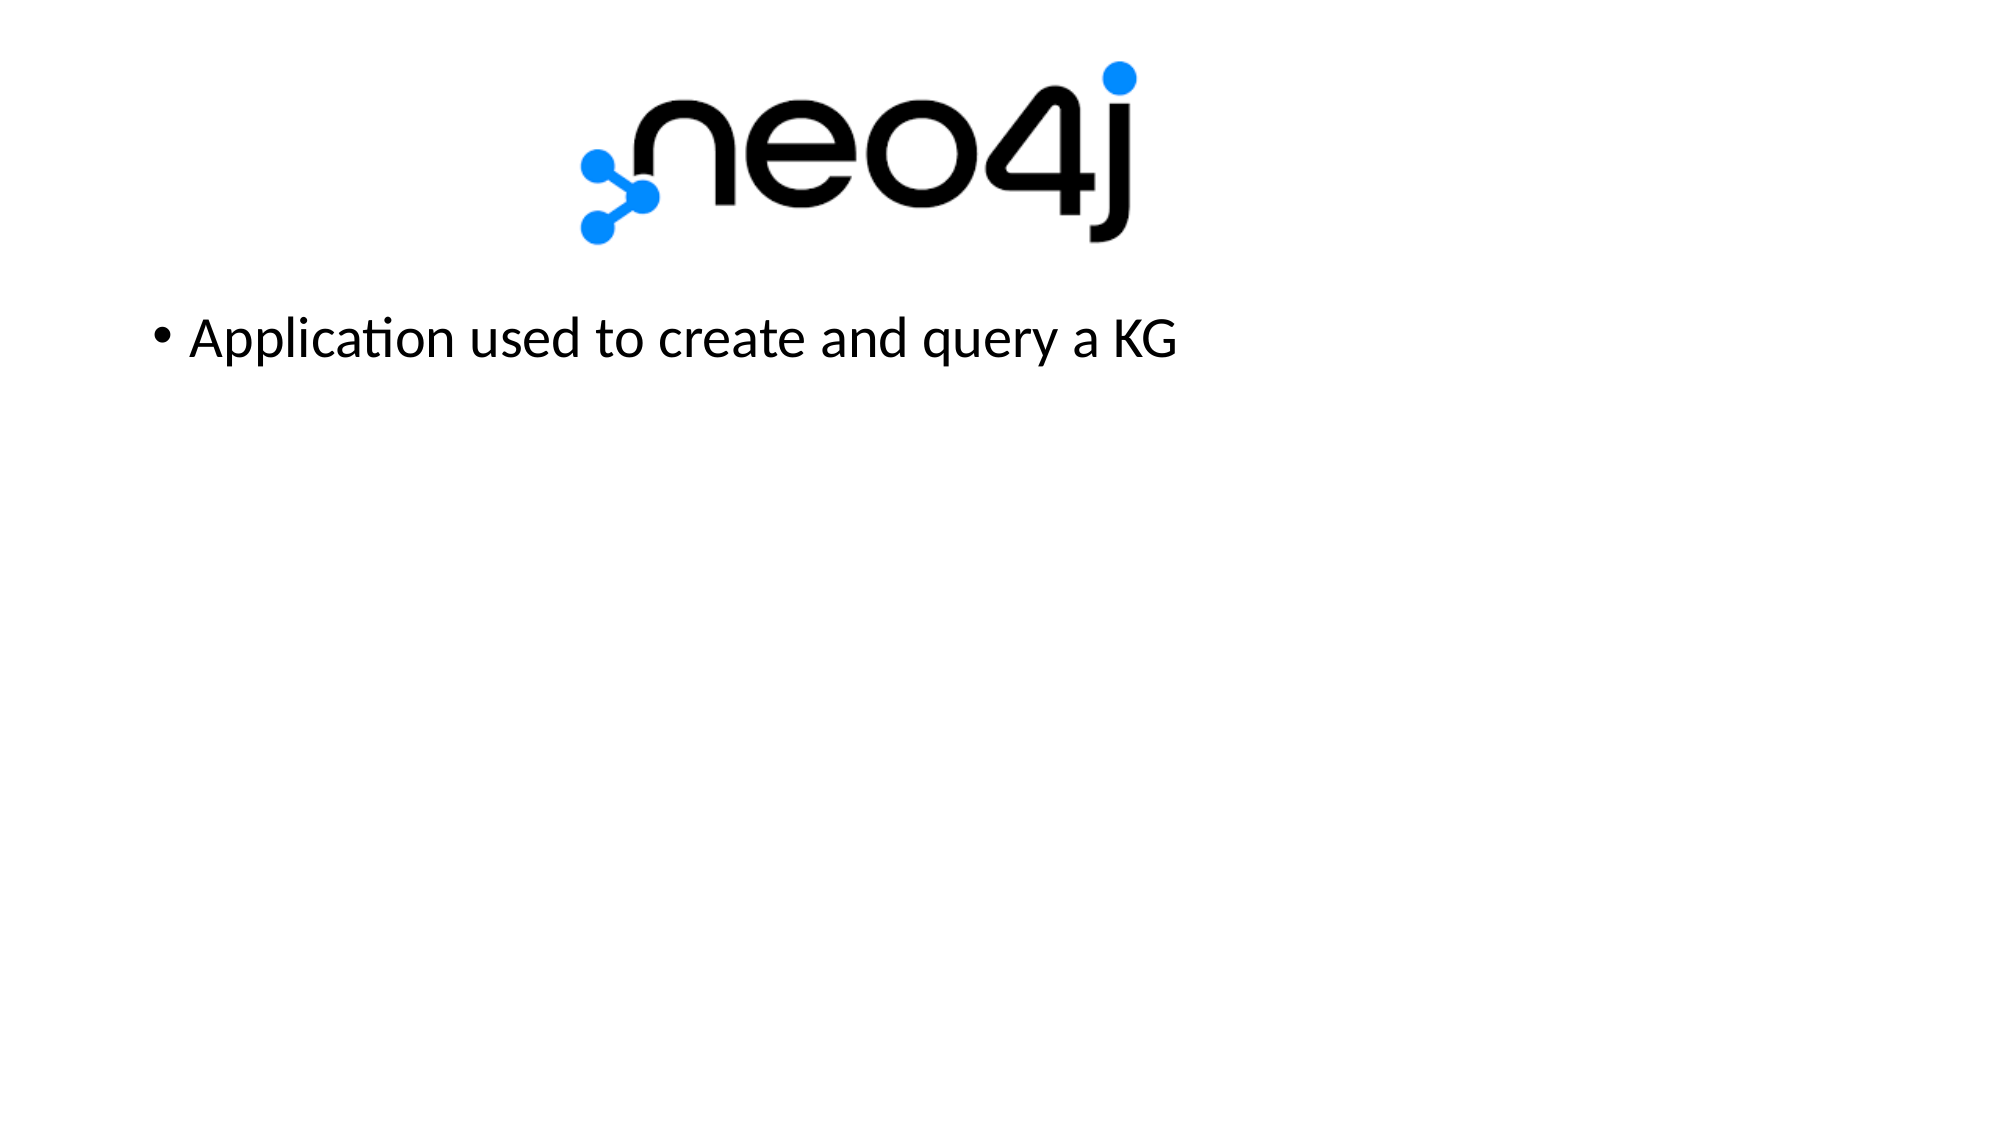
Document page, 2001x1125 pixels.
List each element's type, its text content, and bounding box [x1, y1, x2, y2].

list Application used to create and query a KG [137, 299, 1863, 1014]
picture [572, 46, 1146, 261]
